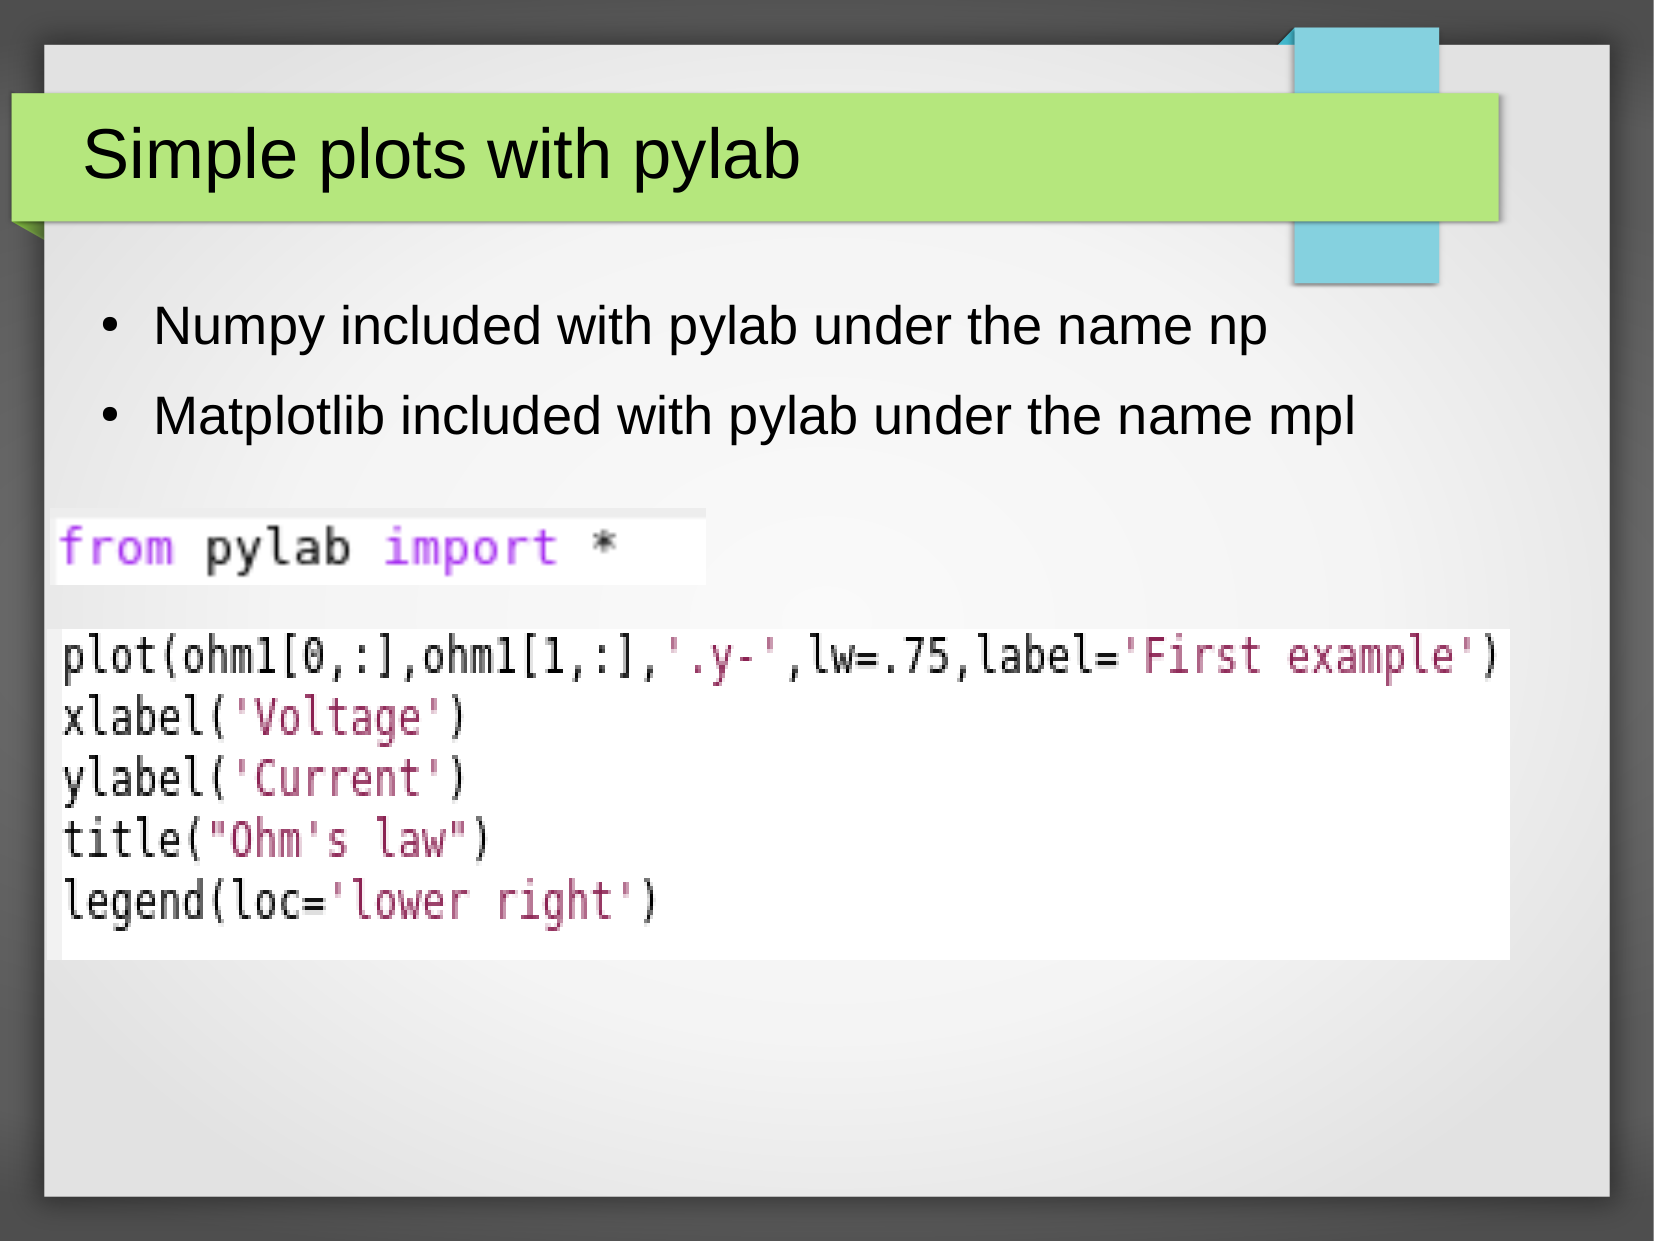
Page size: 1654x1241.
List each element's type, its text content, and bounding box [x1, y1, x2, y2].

list Numpy included with pylab under the name np Matplotlib included with pylab under the name mpl [82, 295, 1571, 1015]
picture [0, 0, 1654, 1241]
title Simple plots with pylab [82, 94, 1264, 213]
